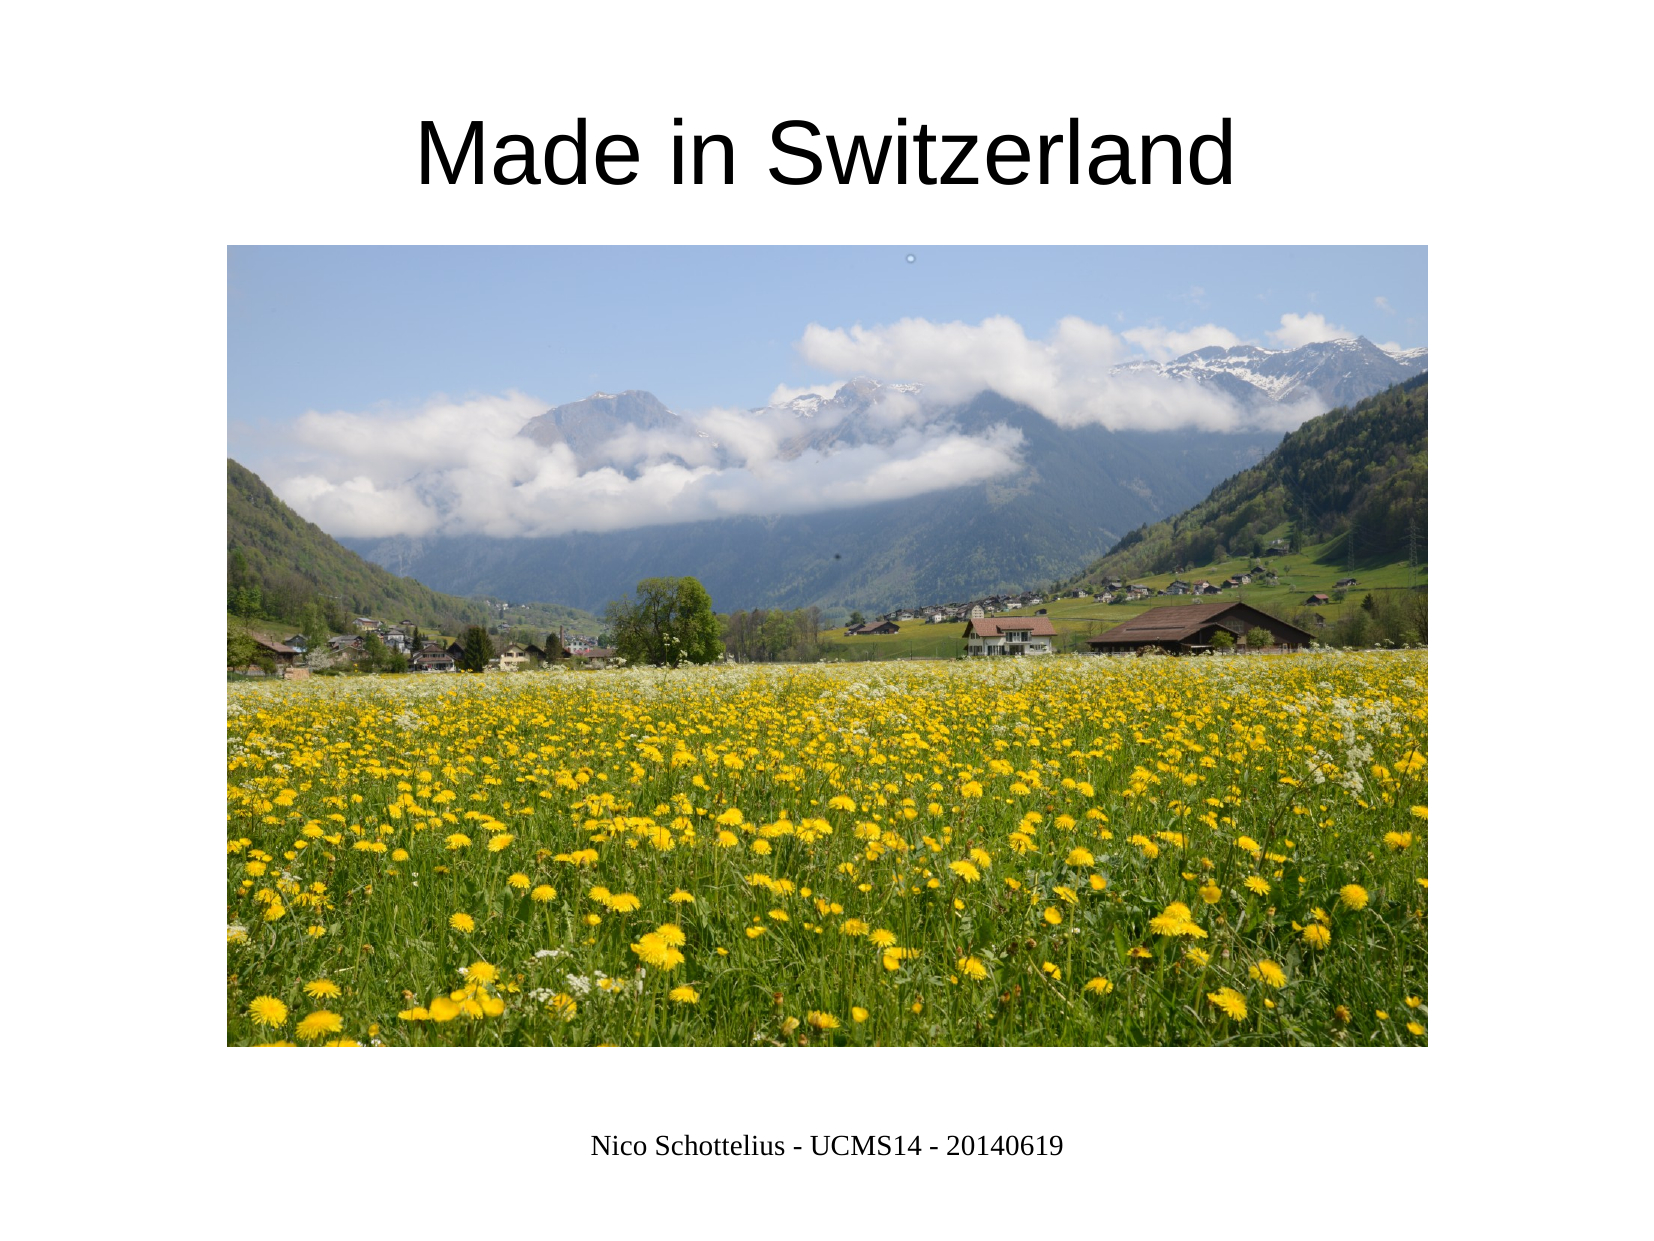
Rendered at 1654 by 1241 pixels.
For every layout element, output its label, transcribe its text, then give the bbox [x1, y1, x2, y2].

title Made in Switzerland [82, 49, 1571, 257]
picture [227, 245, 1428, 1047]
